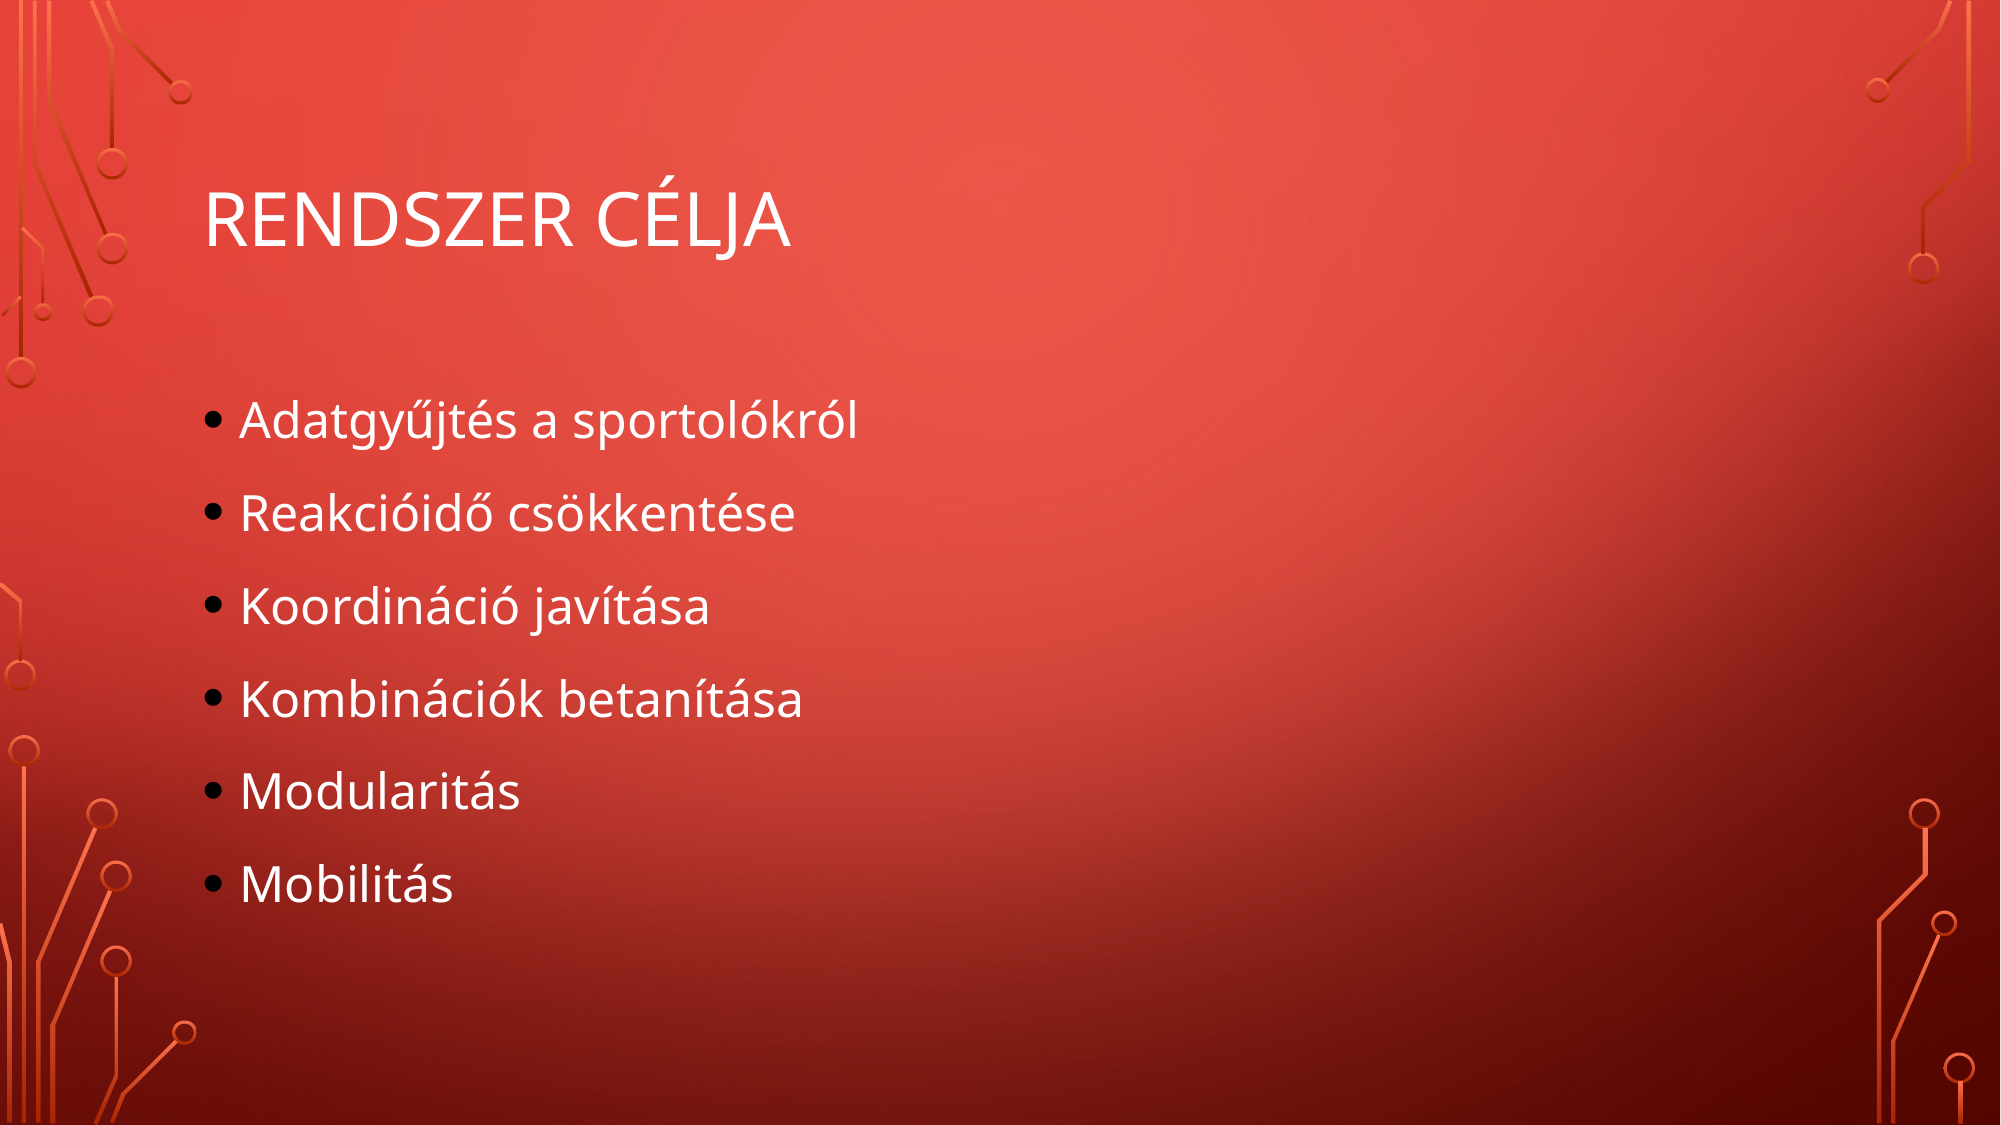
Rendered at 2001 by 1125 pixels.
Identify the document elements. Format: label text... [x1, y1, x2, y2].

list Adatgyűjtés a sportolókról Reakcióidő csökkentése Koordináció javítása Kombinációk betanítása Modularitás Mobilitás [187, 369, 1813, 951]
title Rendszer Célja [187, 101, 1813, 344]
